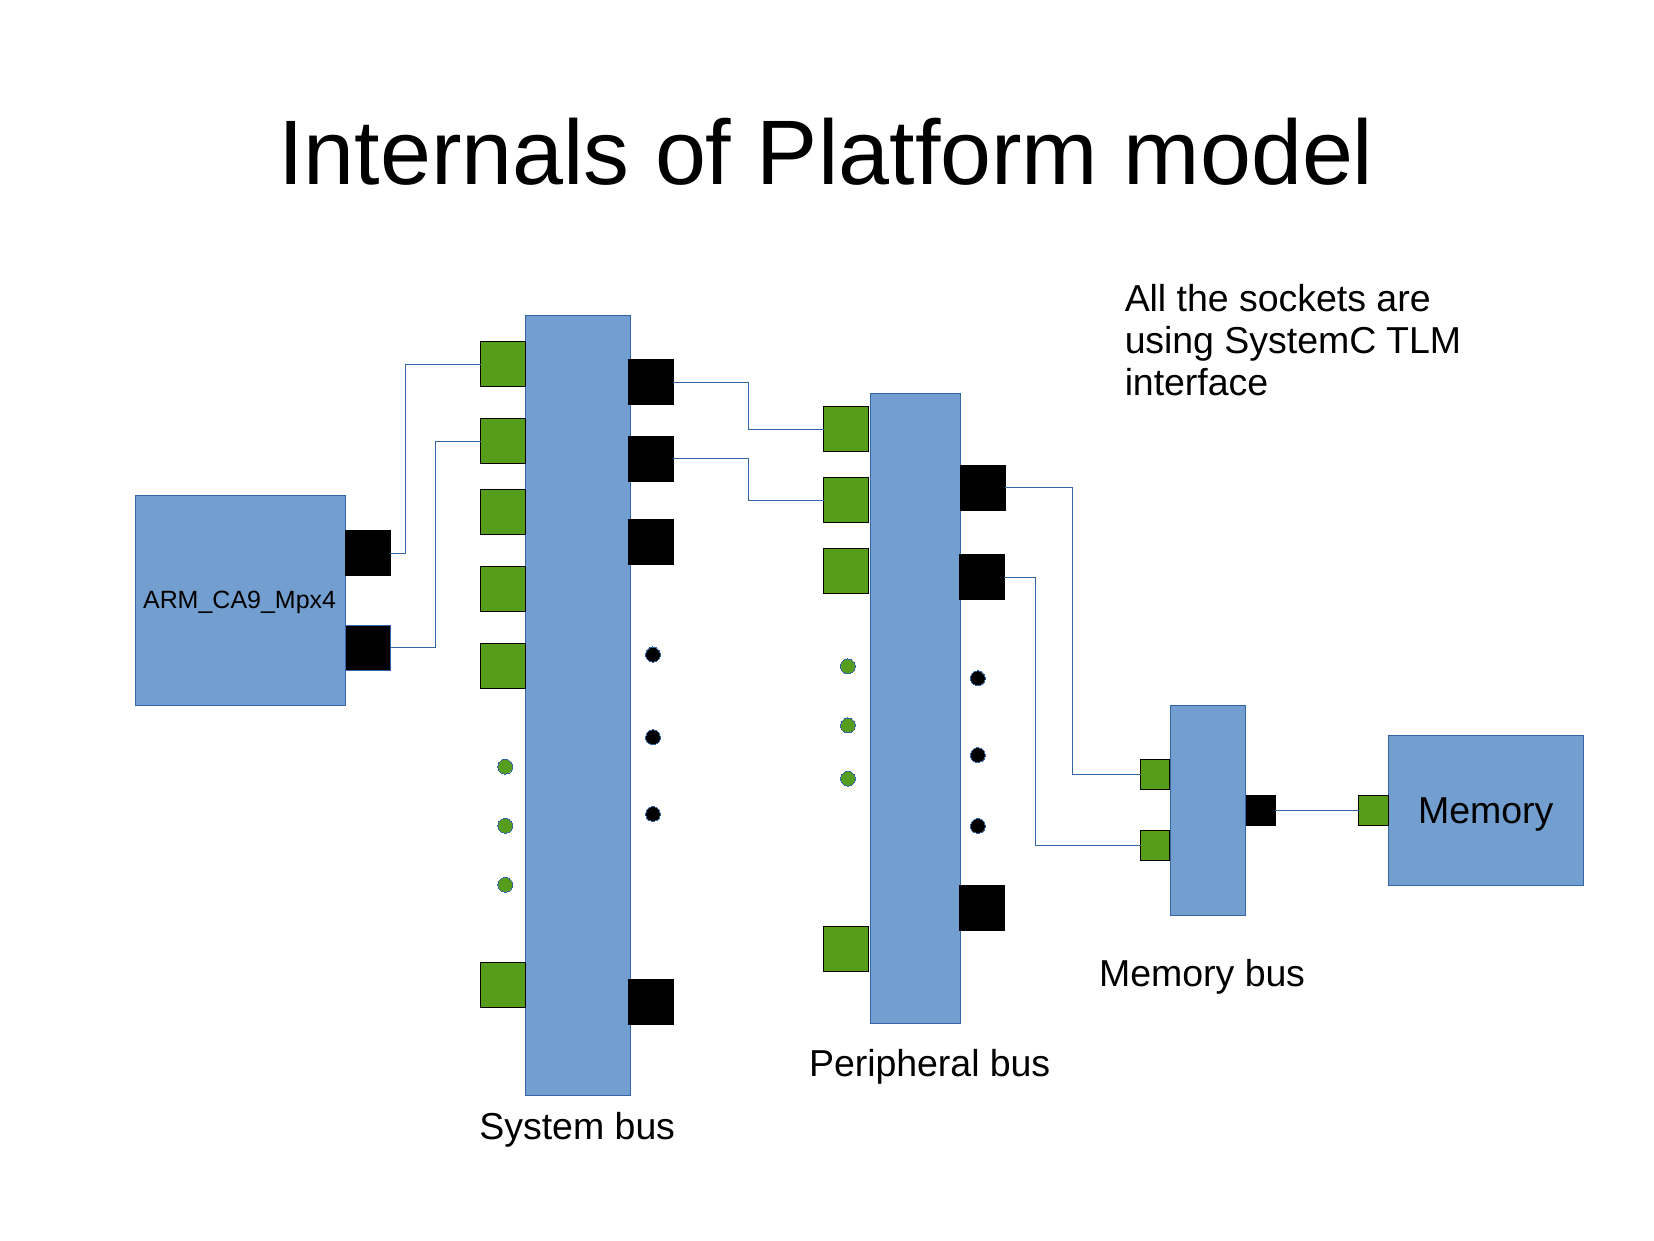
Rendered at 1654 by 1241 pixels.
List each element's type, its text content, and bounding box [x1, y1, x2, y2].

text_box All the sockets are using SystemC TLM interface [1110, 270, 1546, 411]
text_box [645, 729, 661, 745]
text_box [970, 818, 986, 834]
text_box [1358, 795, 1389, 826]
text_box [345, 625, 391, 671]
text_box [823, 477, 869, 523]
text_box [870, 393, 1006, 1024]
text_box [823, 406, 869, 452]
text_box System bus [464, 1098, 691, 1156]
text_box [480, 315, 674, 1096]
text_box [345, 530, 391, 576]
text_box [840, 658, 856, 674]
text_box [823, 548, 869, 594]
text_box [970, 747, 986, 763]
text_box [840, 771, 856, 787]
text_box [497, 818, 513, 834]
text_box Peripheral bus [794, 1035, 1066, 1122]
text_box [497, 877, 513, 893]
text_box ARM_CA9_Mpx4 [135, 495, 346, 706]
text_box [645, 806, 661, 822]
text_box Memory bus [1084, 945, 1321, 1002]
text_box [645, 646, 661, 663]
text_box [497, 759, 513, 775]
text_box Memory [1388, 735, 1584, 886]
title Internals of Platform model [82, 49, 1571, 257]
text_box [1140, 705, 1276, 916]
text_box [823, 926, 869, 972]
text_box [970, 670, 986, 686]
text_box [840, 717, 856, 733]
